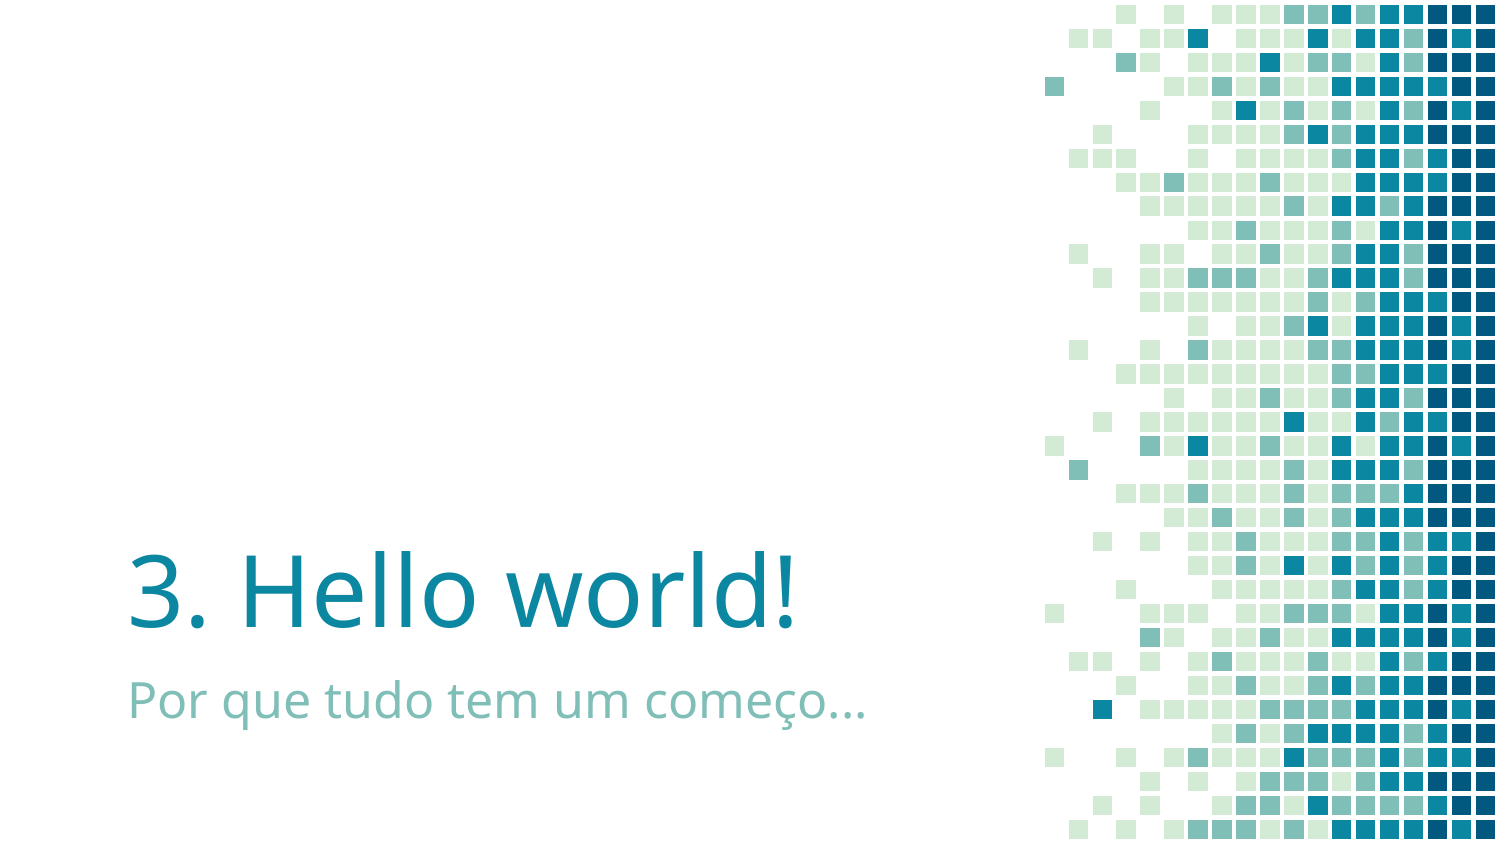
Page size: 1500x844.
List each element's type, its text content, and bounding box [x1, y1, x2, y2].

subtitle Por que tudo tem um começo... [112, 653, 977, 783]
title 3. Hello world! [112, 472, 977, 653]
